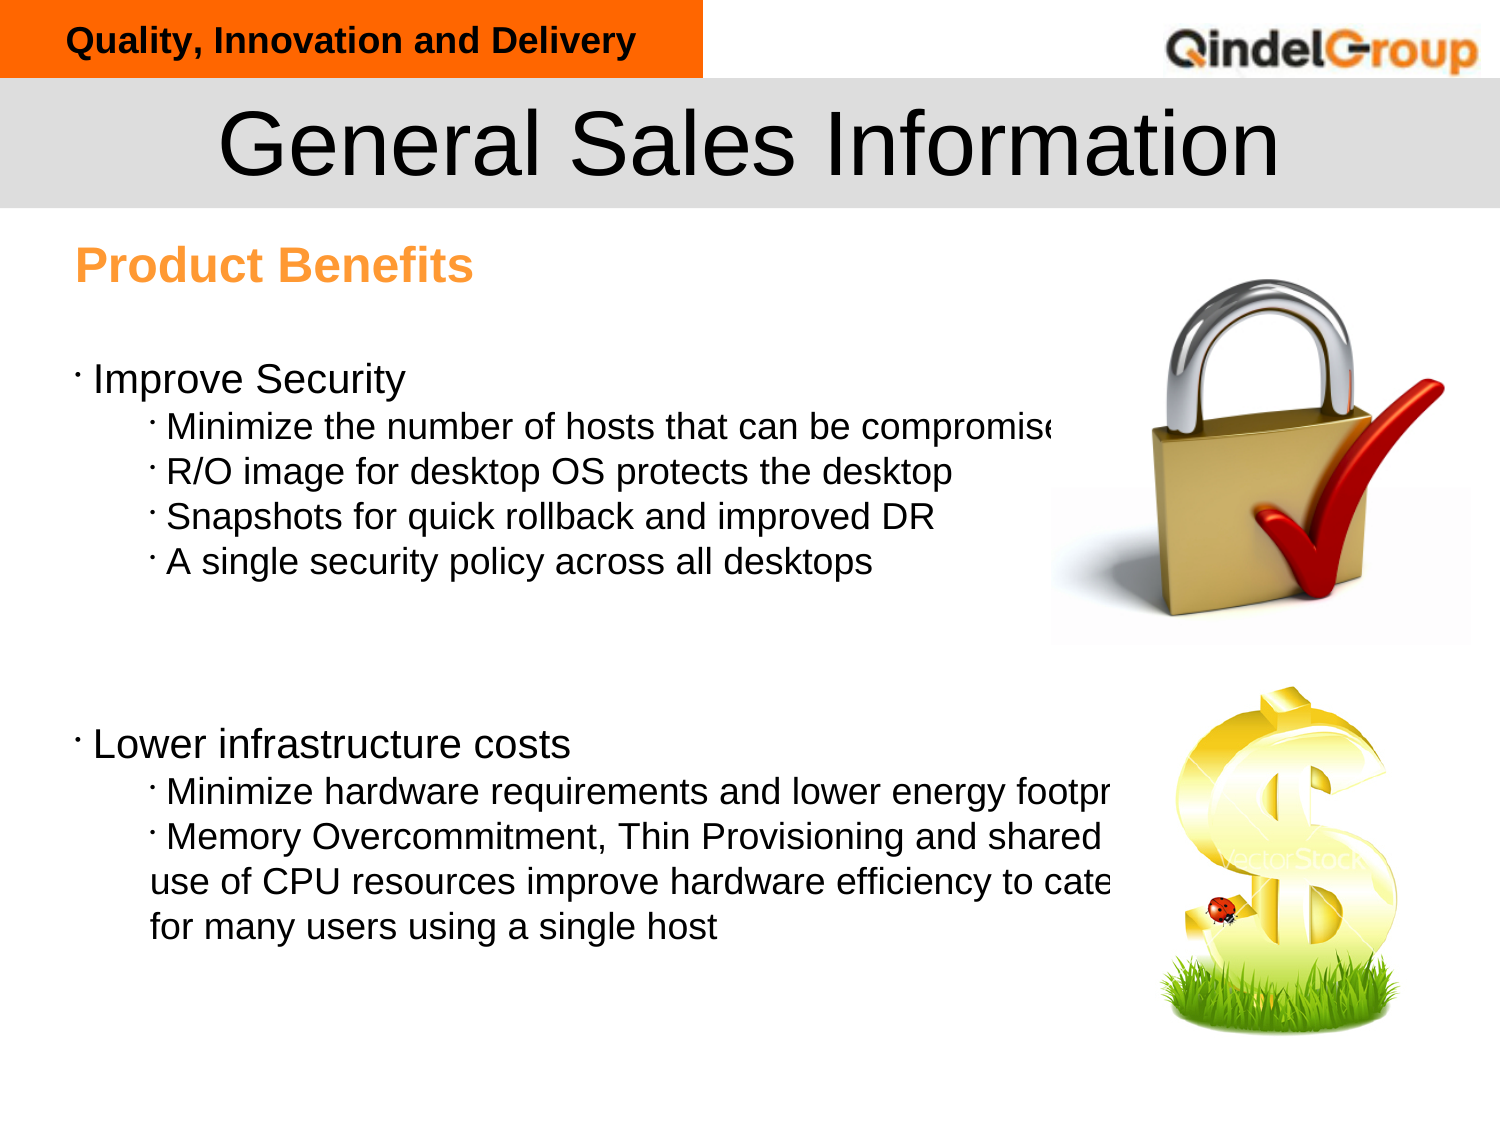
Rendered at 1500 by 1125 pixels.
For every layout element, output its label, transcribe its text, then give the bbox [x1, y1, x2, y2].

text_box Product Benefits Improve Security Minimize the number of hosts that can be compromised R/O image for desktop OS protects the desktop Snapshots for quick rollback and improved DR A single security policy across all desktops Lower infrastructure costs Minimize hardware requirements and lower energy footprint Memory Overcommitment, Thin Provisioning and shared use of CPU resources improve hardware efficiency to cater for many users using a single host [60, 224, 1276, 1006]
picture [1051, 269, 1471, 646]
title General Sales Information [75, 45, 1426, 233]
picture [1110, 674, 1462, 1046]
picture [1163, 23, 1481, 78]
